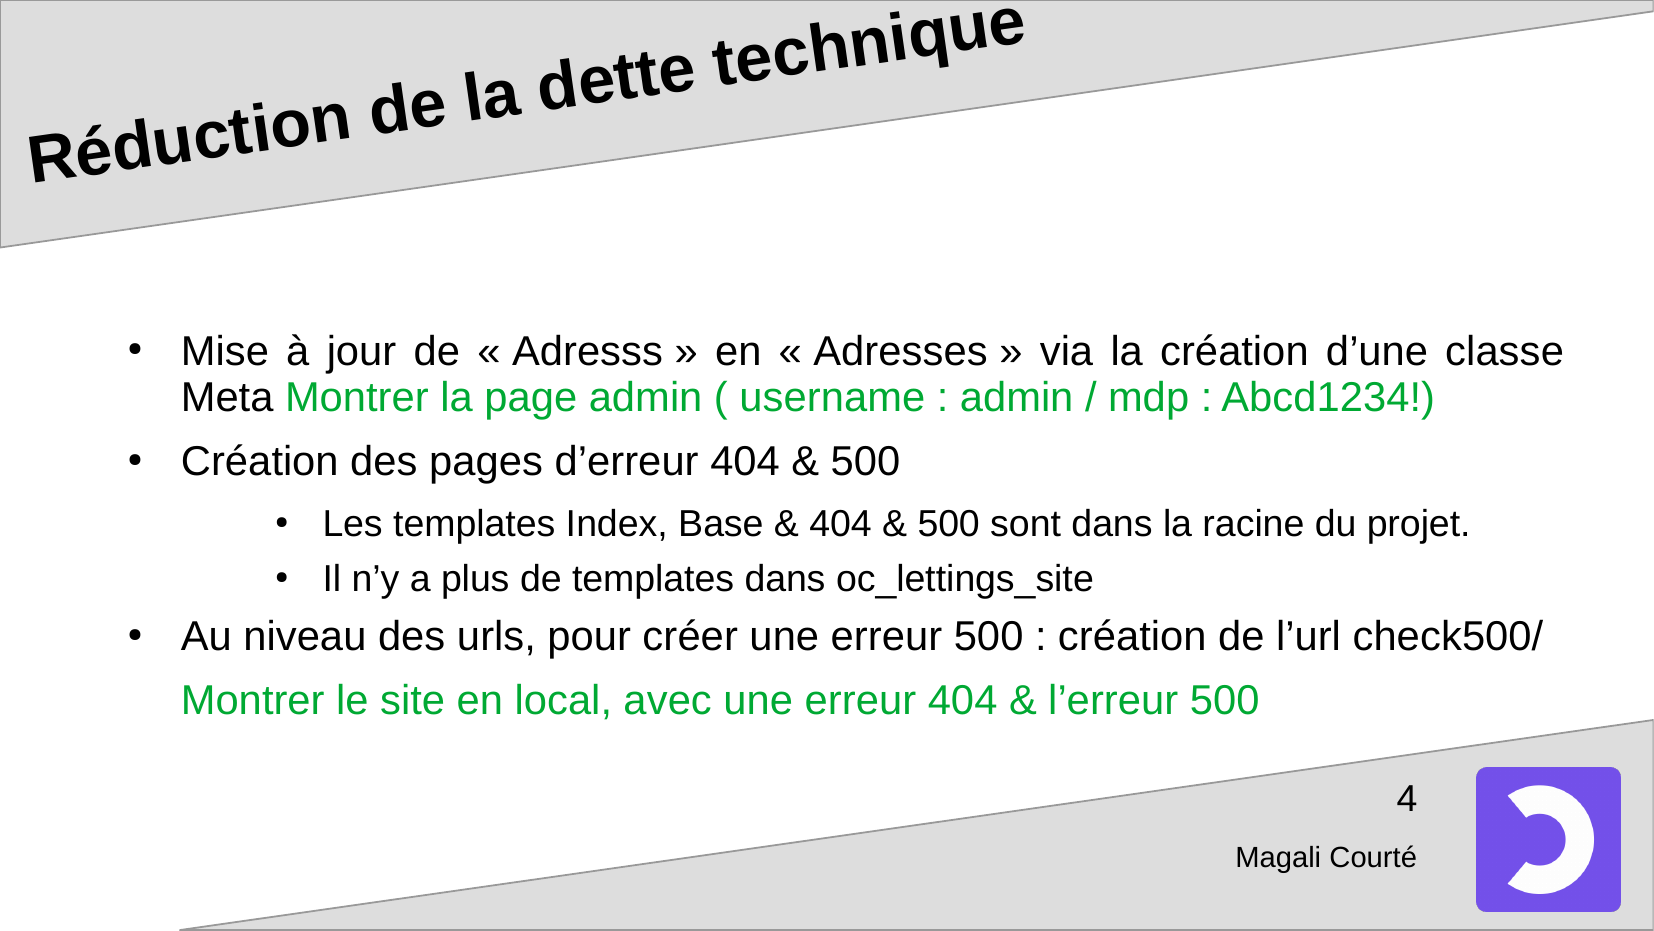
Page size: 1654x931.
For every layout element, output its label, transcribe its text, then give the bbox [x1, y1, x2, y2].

picture [1476, 767, 1621, 912]
title Réduction de la dette technique [16, 0, 1501, 239]
list Mise à jour de « Adresss » en « Adresses » via la création d’une classe Meta Montrer la page admin ( username : admin / mdp : Abcd1234!) Création des pages d’erreur 404 & 500 Les templates Index, Base & 404 & 500 sont dans la racine du projet. Il n’y a plus de templates dans oc_lettings_site Au niveau des urls, pour créer une erreur 500 : création de l’url check500/ Montrer le site en local, avec une erreur 404 & l’erreur 500 [109, 198, 1565, 739]
